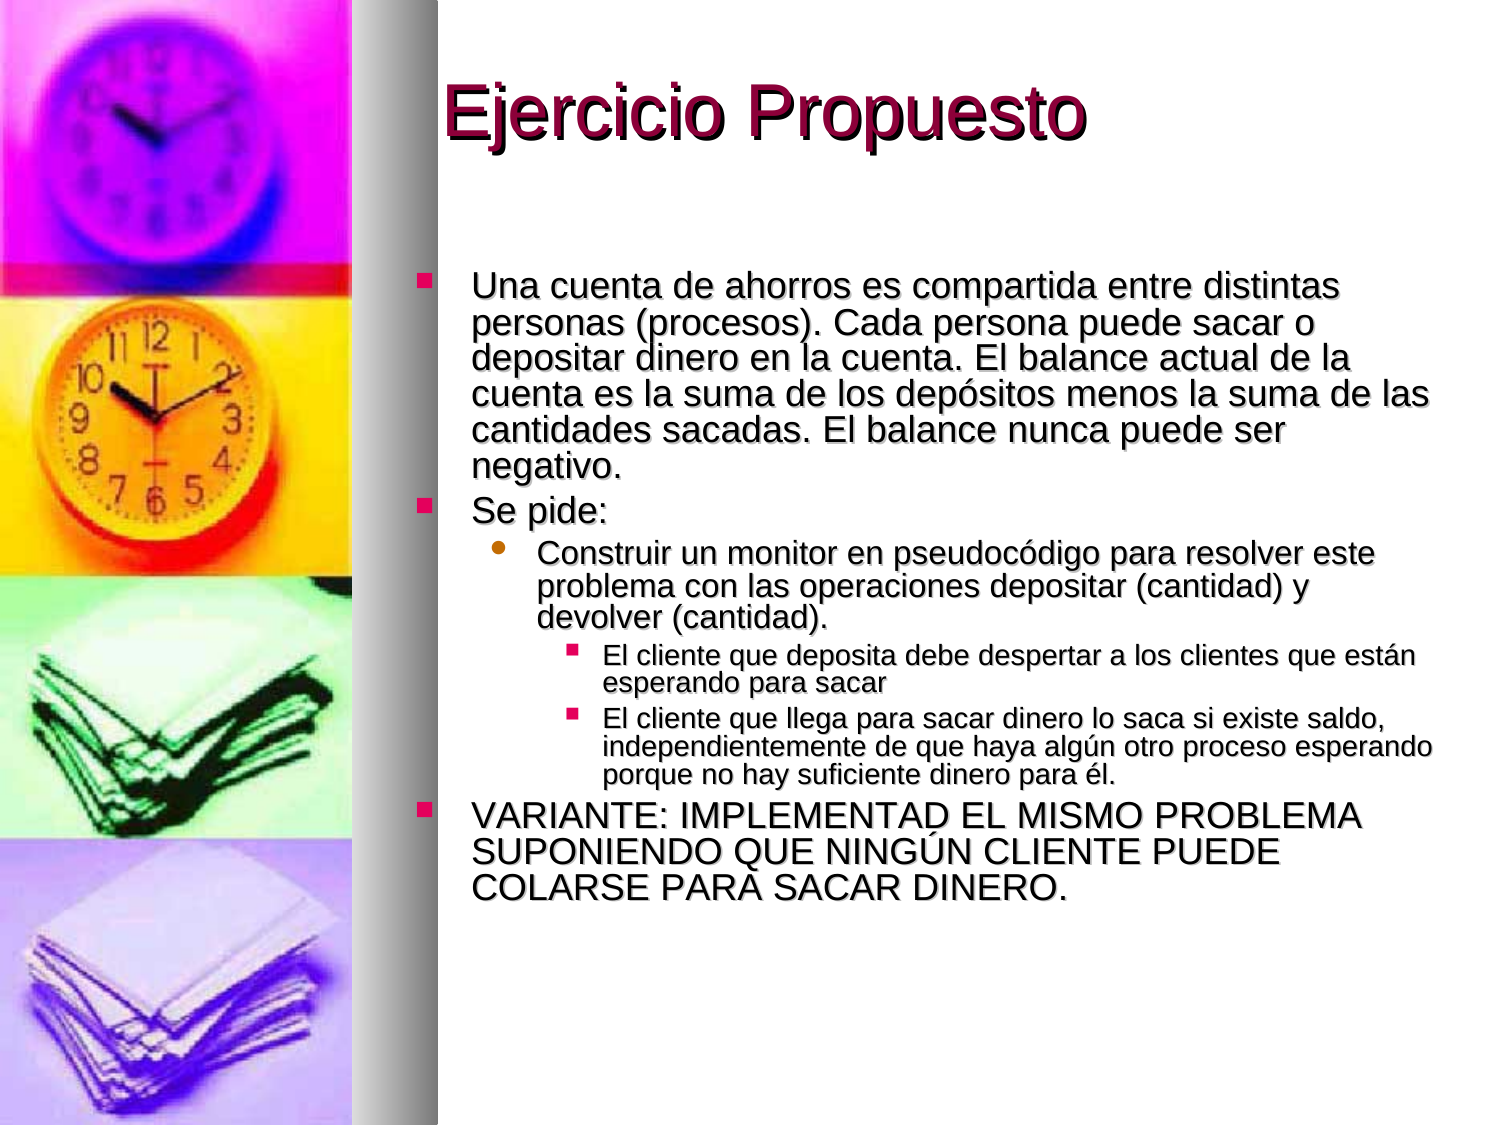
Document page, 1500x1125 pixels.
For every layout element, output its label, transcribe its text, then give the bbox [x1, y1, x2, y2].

picture [0, 0, 352, 1125]
title Ejercicio Propuesto [426, 6, 1477, 207]
list Una cuenta de ahorros es compartida entre distintas personas (procesos). Cada persona puede sacar o depositar dinero en la cuenta. El balance actual de la cuenta es la suma de los depósitos menos la suma de las cantidades sacadas. El balance nunca puede ser negativo. Se pide: Construir un monitor en pseudocódigo para resolver este problema con las operaciones depositar (cantidad) y devolver (cantidad). El cliente que deposita debe despertar a los clientes que están esperando para sacar El cliente que llega para sacar dinero lo saca si existe saldo, independientemente de que haya algún otro proceso esperando porque no hay suficiente dinero para él. VARIANTE: IMPLEMENTAD EL MISMO PROBLEMA SUPONIENDO QUE NINGÚN CLIENTE PUEDE COLARSE PARA SACAR DINERO. [399, 262, 1450, 1000]
